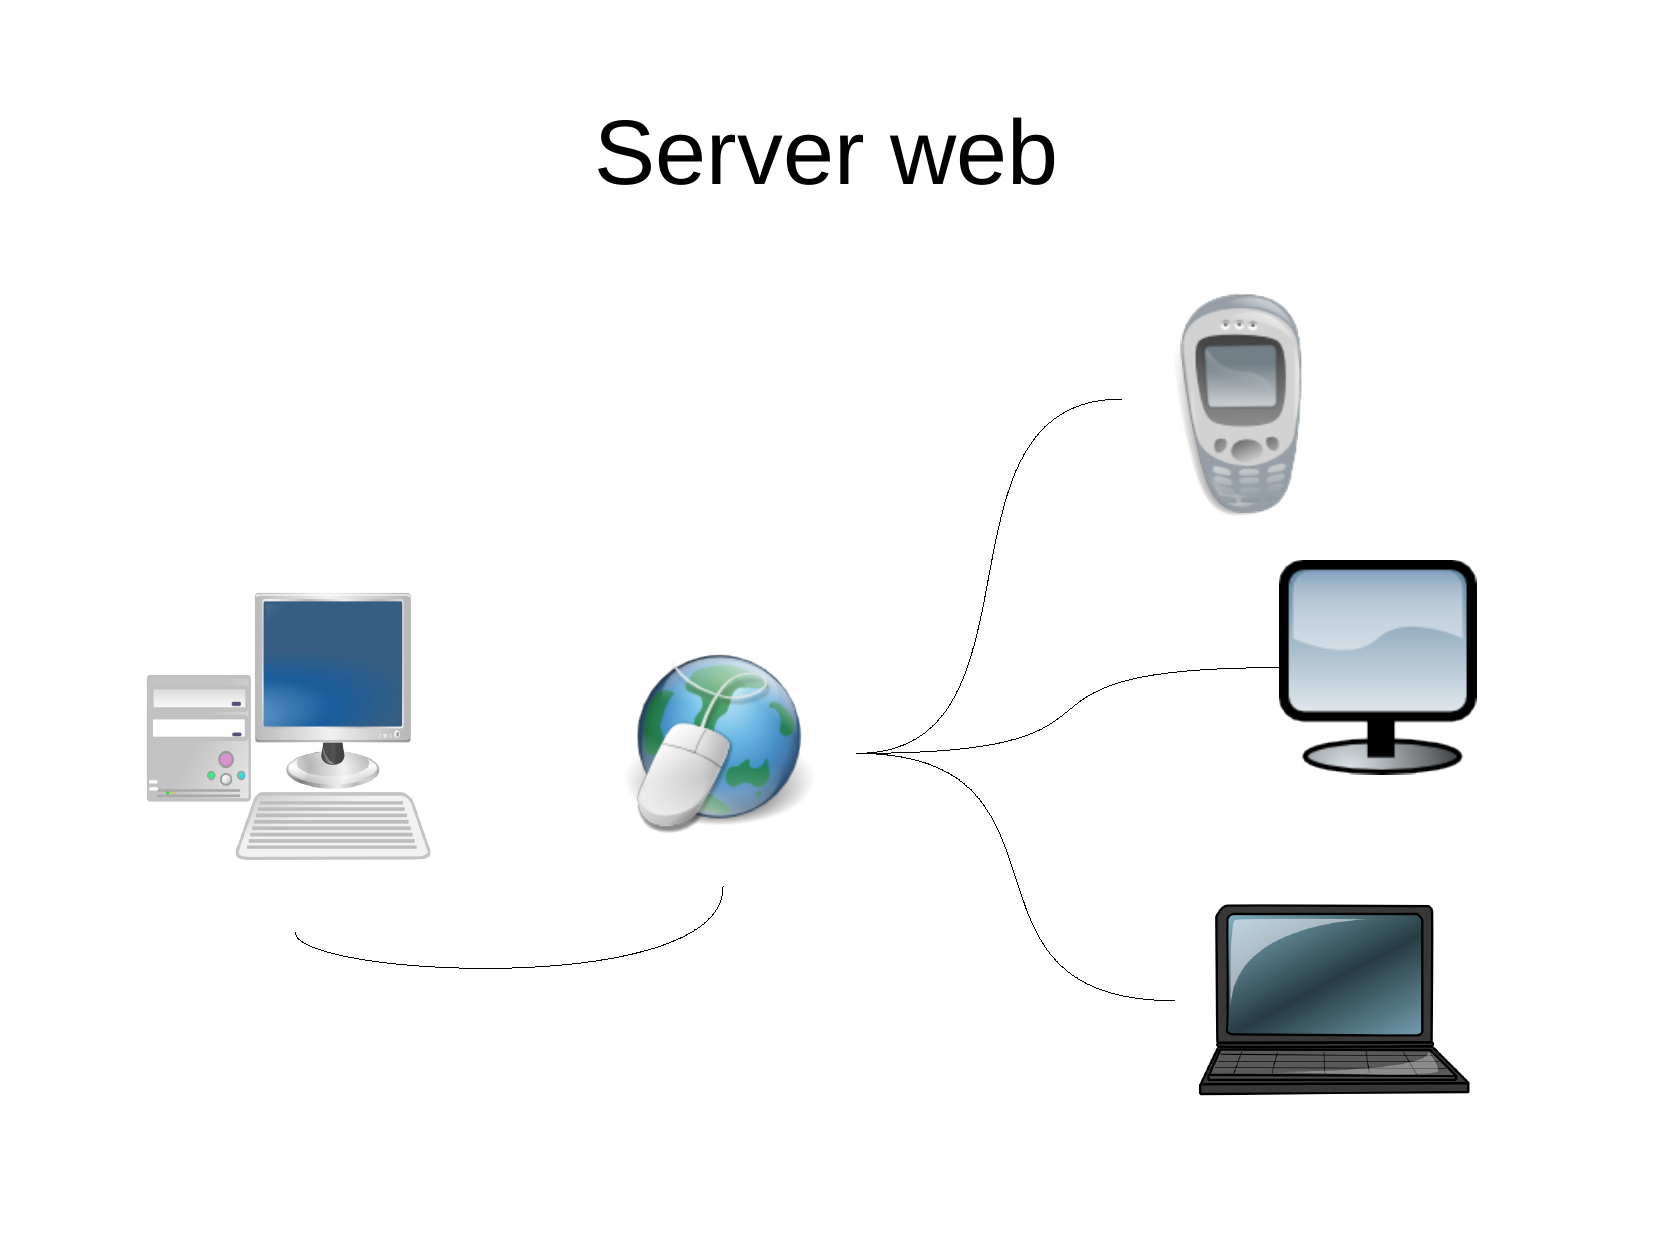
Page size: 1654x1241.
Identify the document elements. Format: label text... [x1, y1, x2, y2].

picture [589, 620, 857, 887]
picture [1174, 849, 1477, 1152]
subtitle [82, 290, 1571, 1109]
title Server web [82, 49, 1571, 257]
picture [59, 531, 532, 933]
picture [1279, 560, 1477, 775]
picture [1121, 265, 1388, 533]
